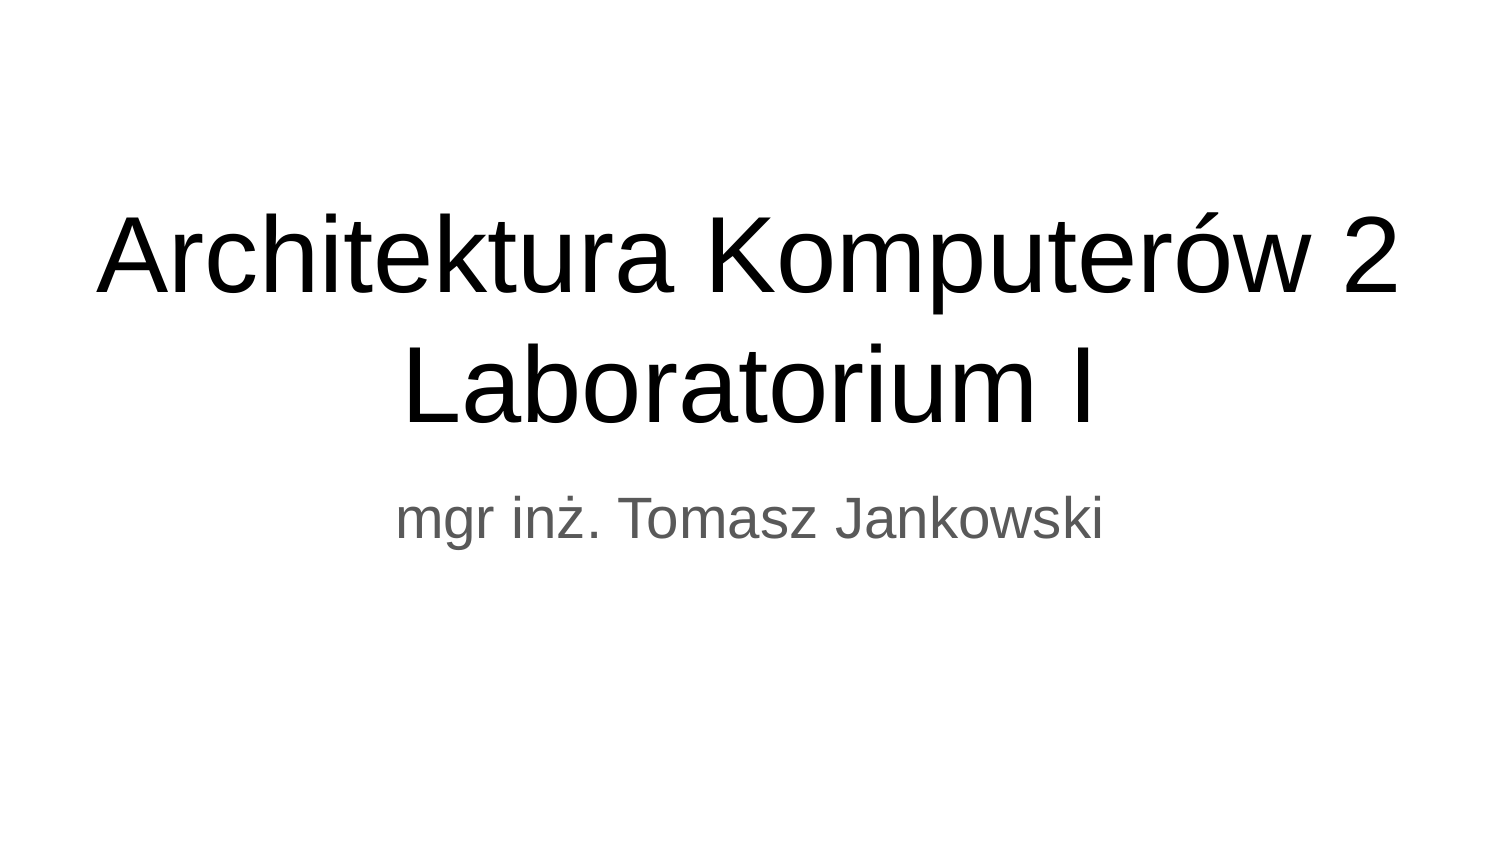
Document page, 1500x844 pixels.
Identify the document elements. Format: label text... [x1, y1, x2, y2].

title Architektura Komputerów 2 Laboratorium I [51, 122, 1449, 459]
subtitle mgr inż. Tomasz Jankowski [51, 464, 1449, 595]
